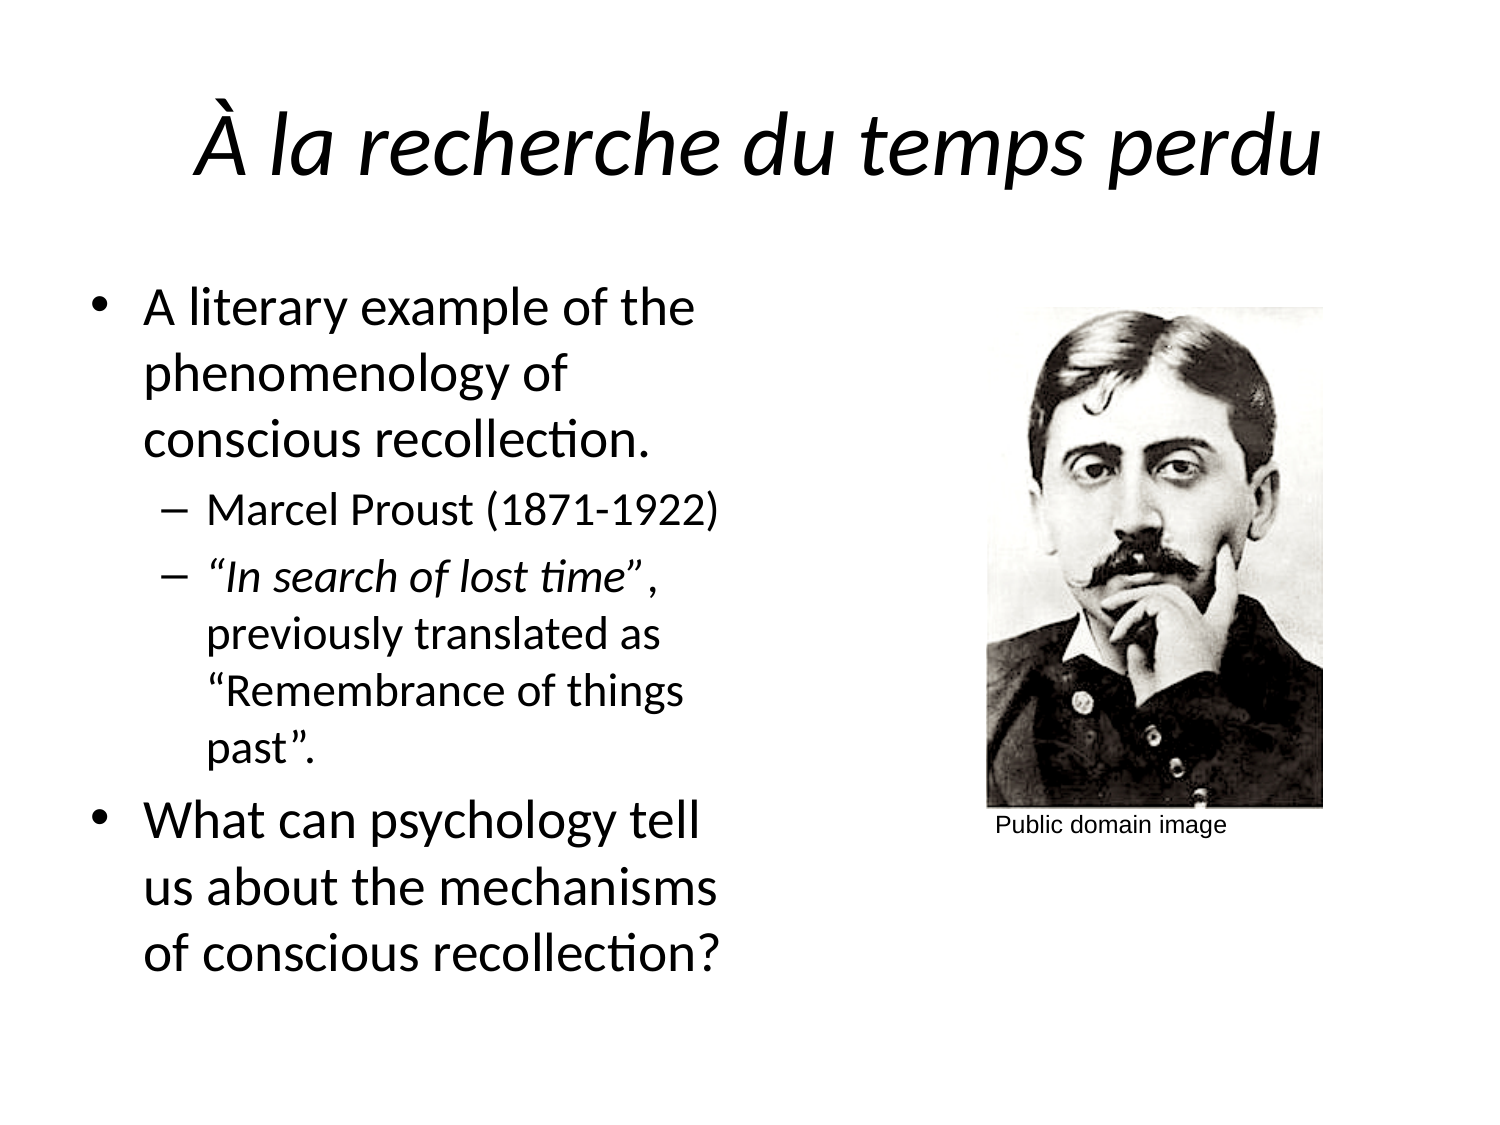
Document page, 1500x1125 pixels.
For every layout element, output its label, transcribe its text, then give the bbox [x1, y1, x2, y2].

title À la recherche du temps perdu [75, 45, 1425, 233]
picture [986, 307, 1323, 803]
list A literary example of the phenomenology of conscious recollection. Marcel Proust (1871-1922) “In search of lost time”, previously translated as “Remembrance of things past”. What can psychology tell us about the mechanisms of conscious recollection? [75, 262, 738, 1005]
text_box Public domain image [980, 803, 1323, 847]
